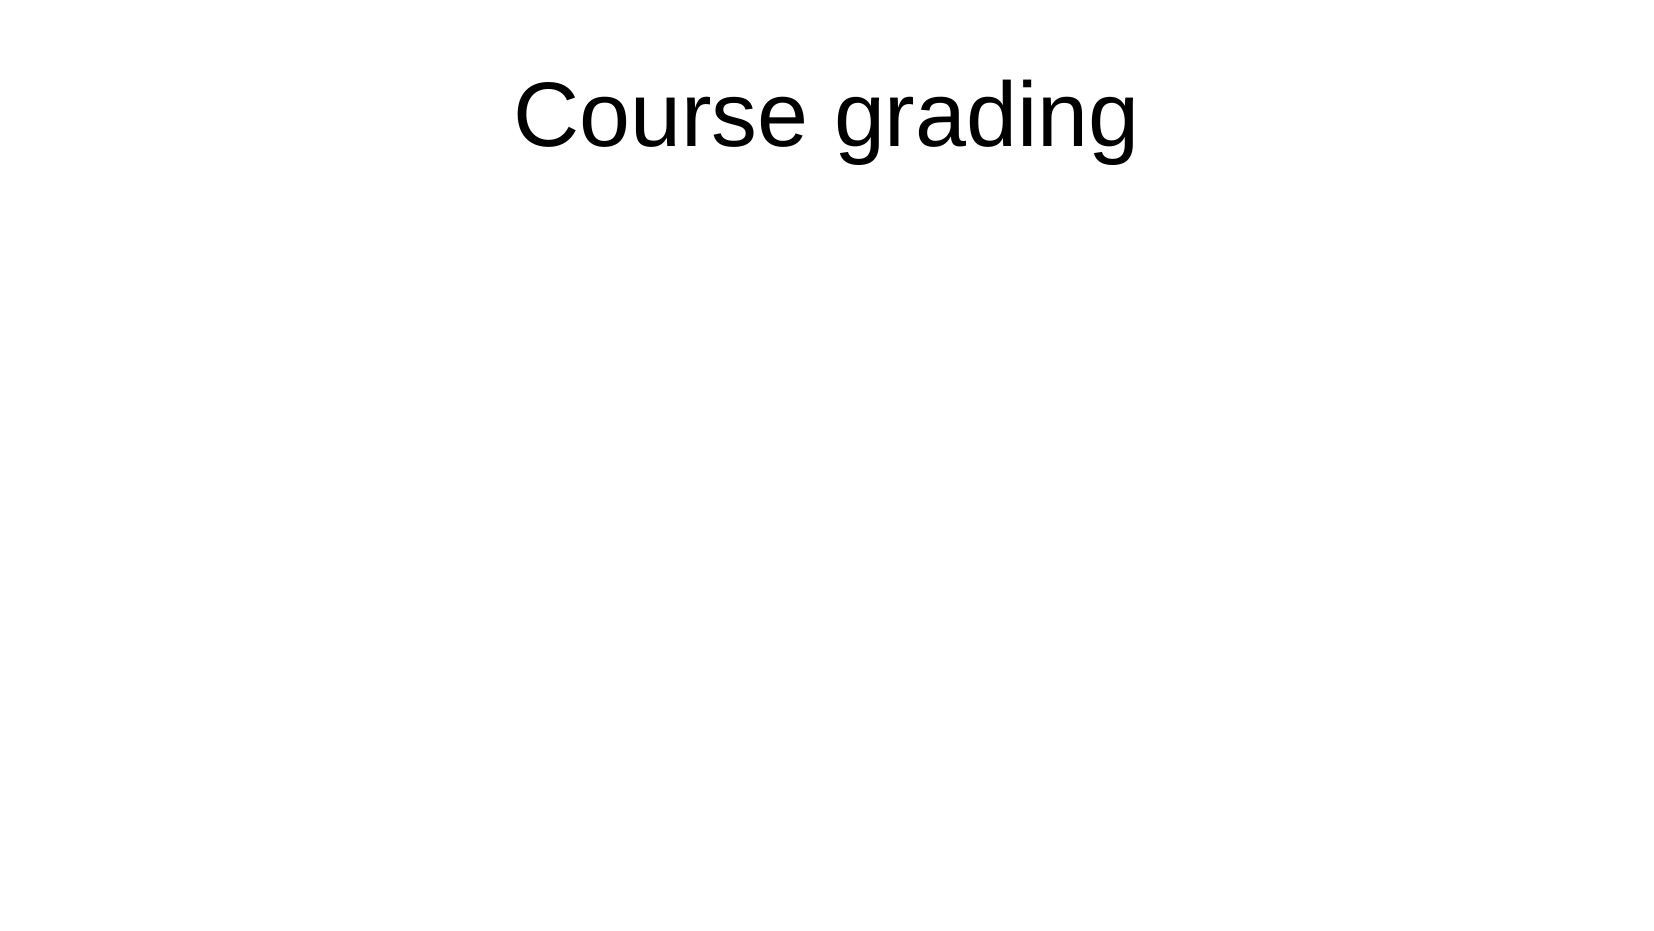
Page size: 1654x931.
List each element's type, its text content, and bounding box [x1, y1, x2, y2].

title Course grading [82, 37, 1571, 193]
